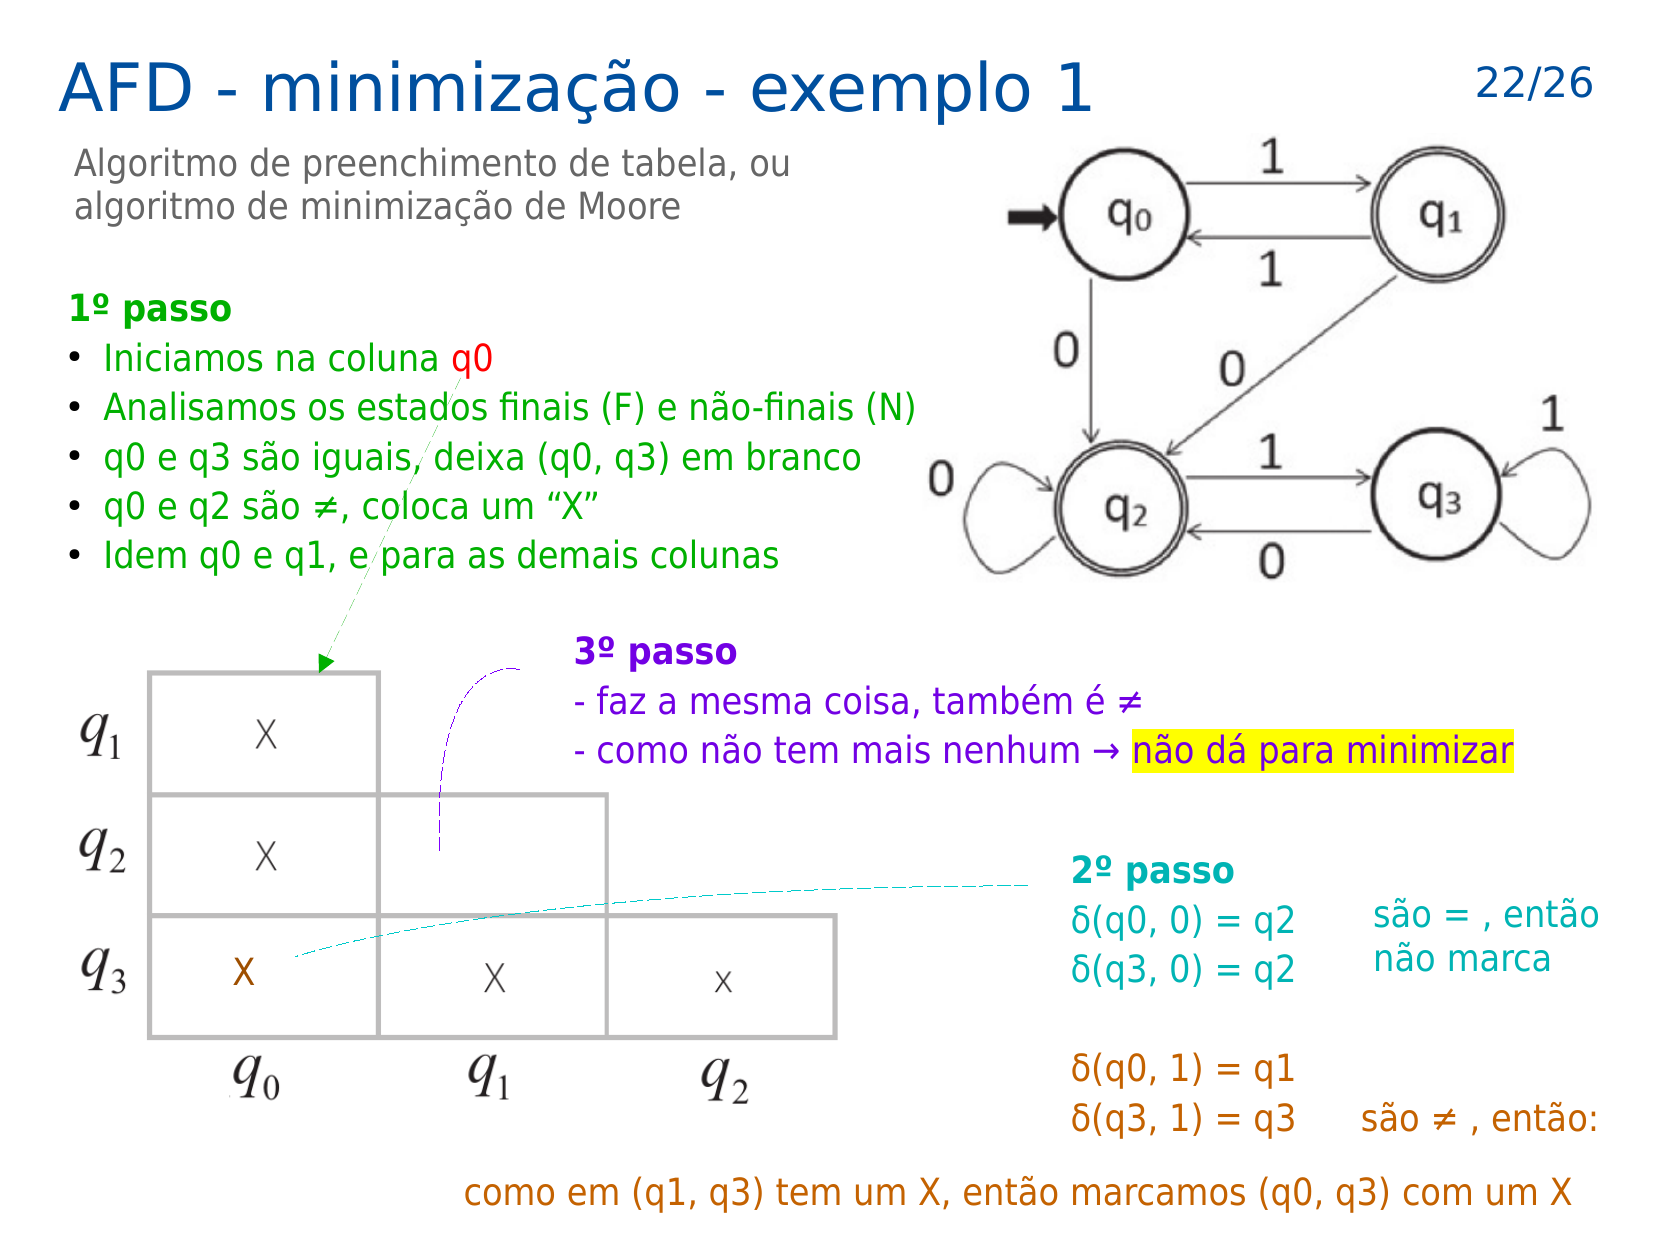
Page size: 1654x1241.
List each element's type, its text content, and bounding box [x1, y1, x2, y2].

text_box são = , então não marca [1358, 885, 1642, 1047]
text_box Algoritmo de preenchimento de tabela, ou algoritmo de minimização de Moore [59, 133, 863, 246]
text_box 1º passo Iniciamos na coluna q0 Analisamos os estados finais (F) e não-finais (N) q0 e q3 são iguais, deixa (q0, q3) em branco q0 e q2 são ≠, coloca um “X” Idem q0 e q1, e para as demais colunas [53, 279, 934, 634]
text_box como em (q1, q3) tem um X, então marcamos (q0, q3) com um X [448, 1163, 1607, 1229]
text_box X [217, 943, 273, 1007]
picture [921, 133, 1597, 598]
title AFD - minimização - exemplo 1 [59, 29, 1625, 148]
picture [70, 661, 846, 1112]
text_box 3º passo - faz a mesma coisa, também é ≠ - como não tem mais nenhum → não dá para minimizar [558, 622, 1642, 789]
text_box 2º passo δ(q0, 0) = q2 δ(q3, 0) = q2 δ(q0, 1) = q1 δ(q3, 1) = q3 são ≠ , então: [1055, 841, 1654, 1230]
